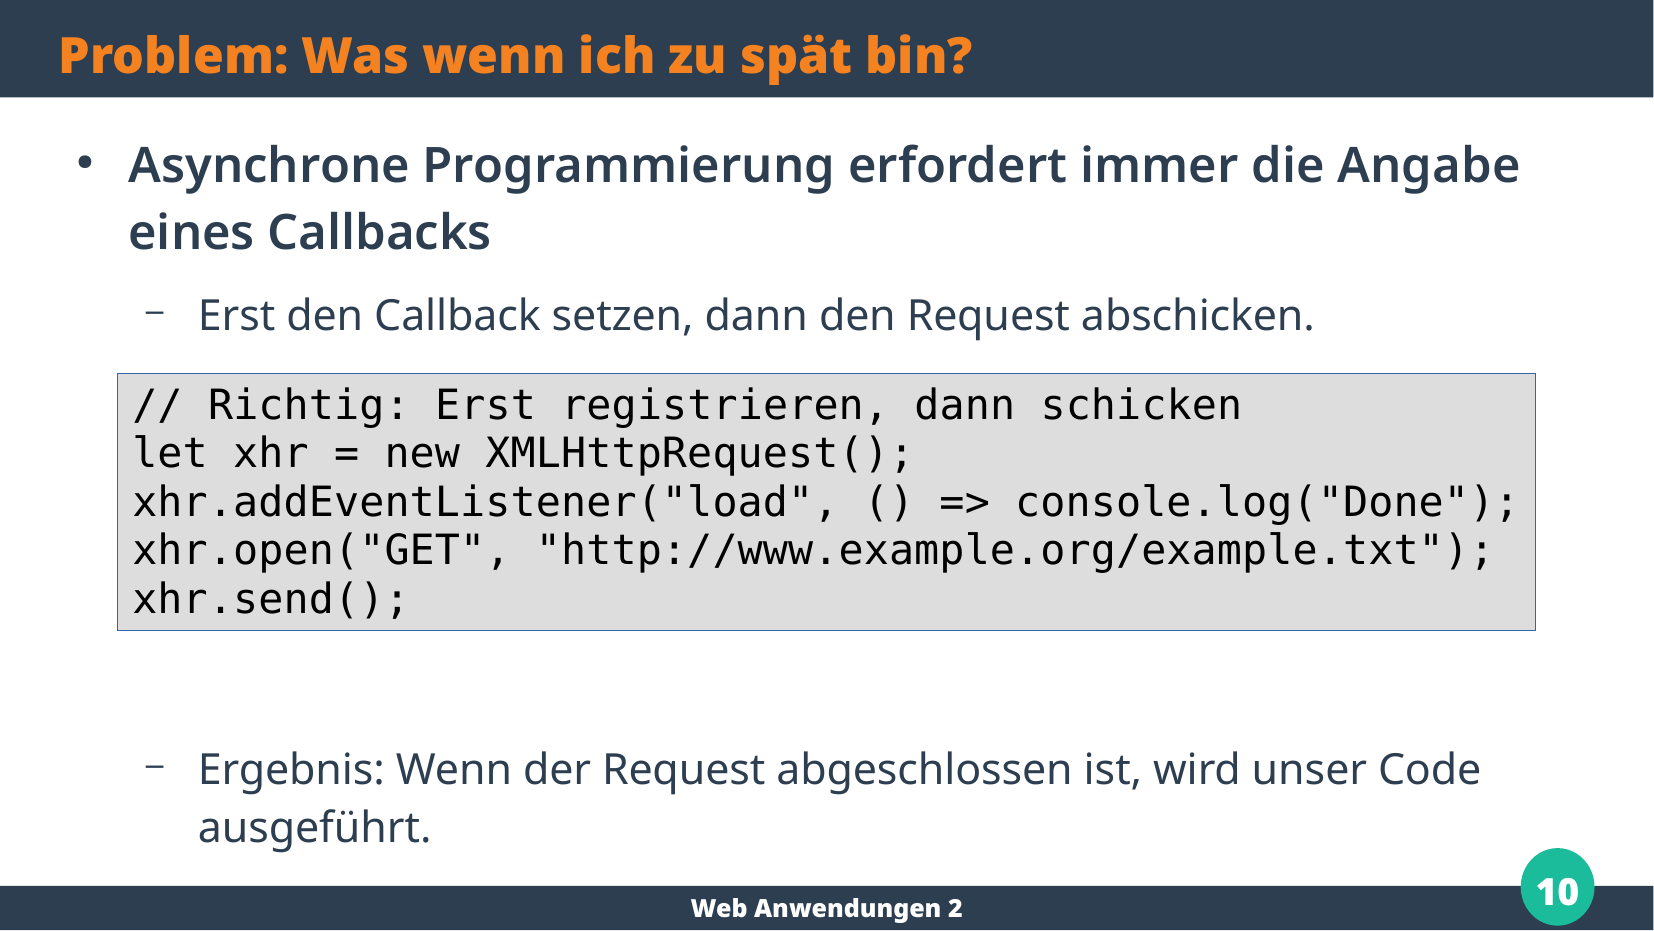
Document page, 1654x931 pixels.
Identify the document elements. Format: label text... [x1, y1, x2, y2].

title Problem: Was wenn ich zu spät bin? [59, 8, 1595, 89]
text_box // Richtig: Erst registrieren, dann schicken let xhr = new XMLHttpRequest(); xhr.addEventListener("load", () => console.log("Done"); xhr.open("GET", "http://www.example.org/example.txt"); xhr.send(); [117, 373, 1536, 631]
list Asynchrone Programmierung erfordert immer die Angabe eines Callbacks Erst den Callback setzen, dann den Request abschicken. Ergebnis: Wenn der Request abgeschlossen ist, wird unser Code ausgeführt. [59, 129, 1595, 864]
